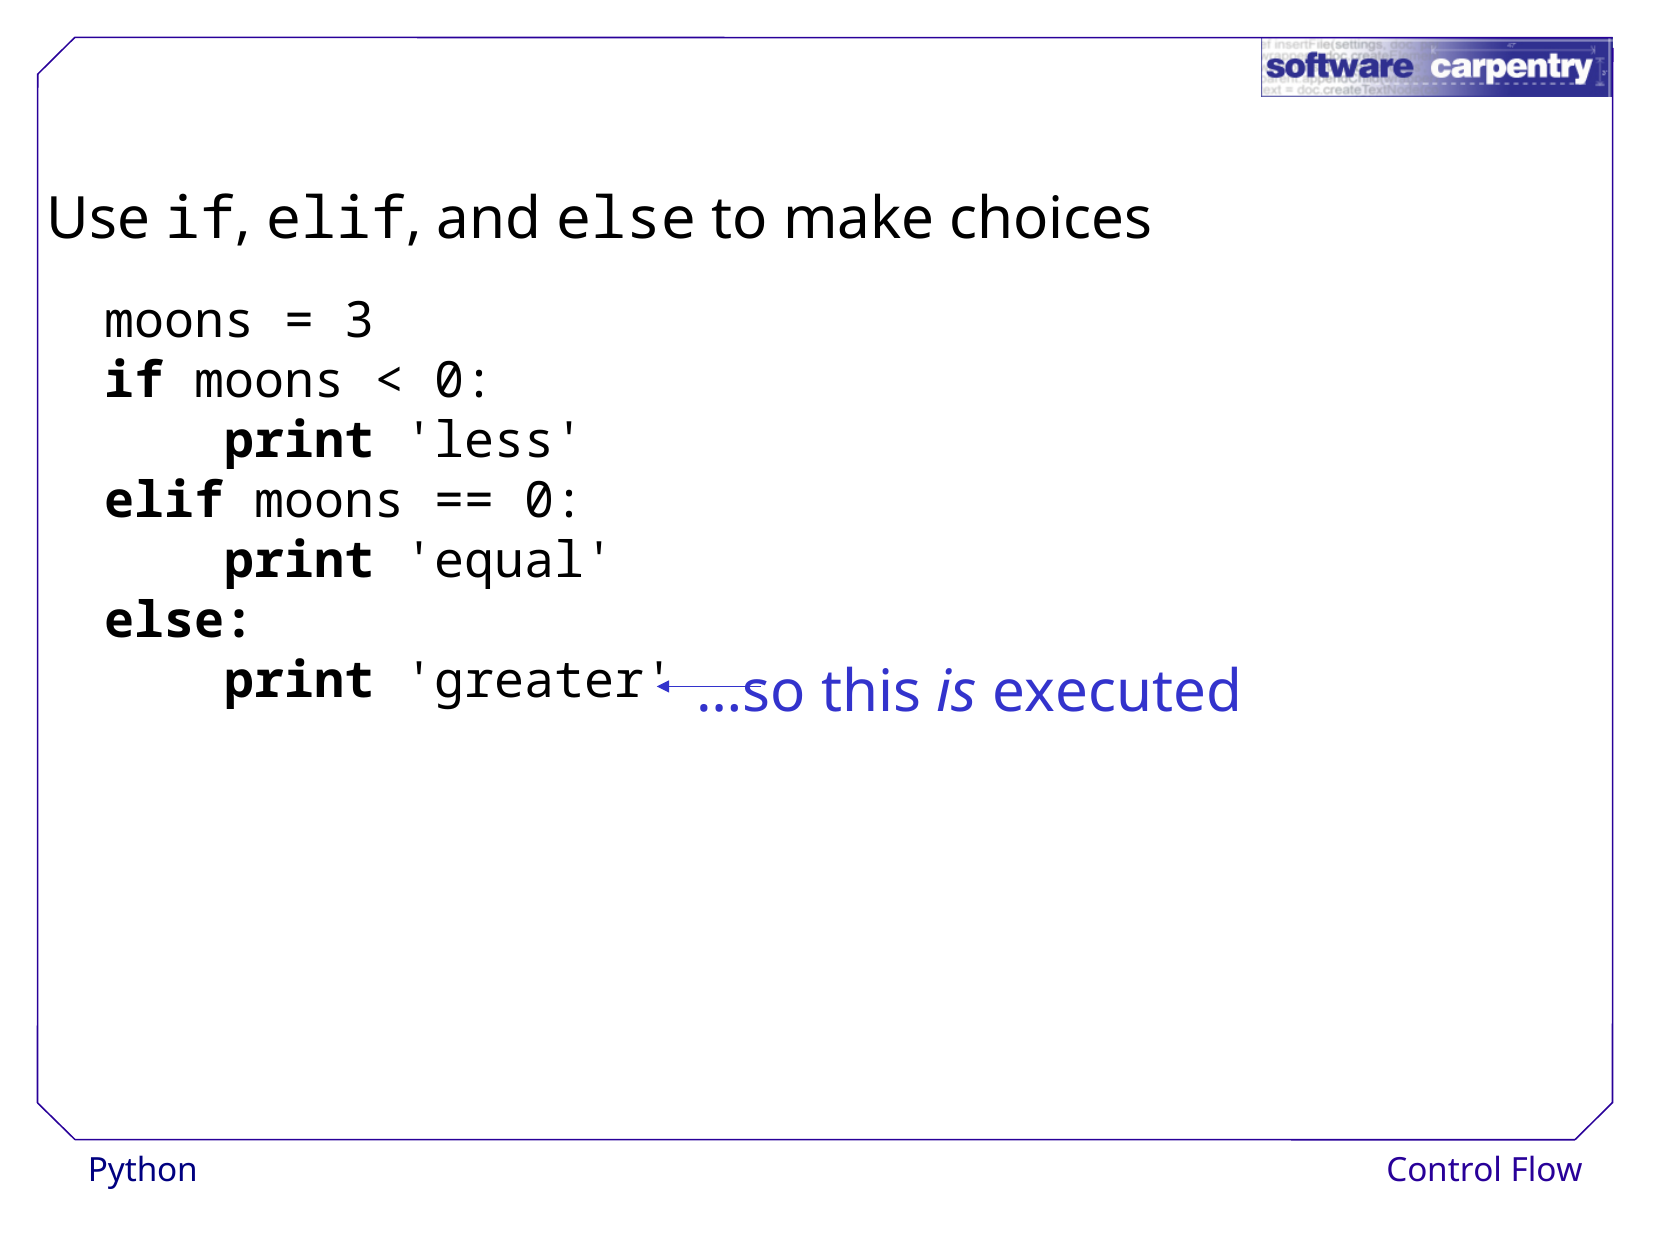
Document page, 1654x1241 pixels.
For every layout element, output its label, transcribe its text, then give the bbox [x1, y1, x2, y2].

text_box moons = 3 if moons < 0: print 'less' elif moons == 0: print 'equal' else: print 'greater' [89, 279, 1512, 914]
text_box Use if, elif, and else to make choices [32, 138, 1318, 259]
picture [1261, 39, 1613, 97]
text_box …so this is executed [682, 610, 1407, 732]
